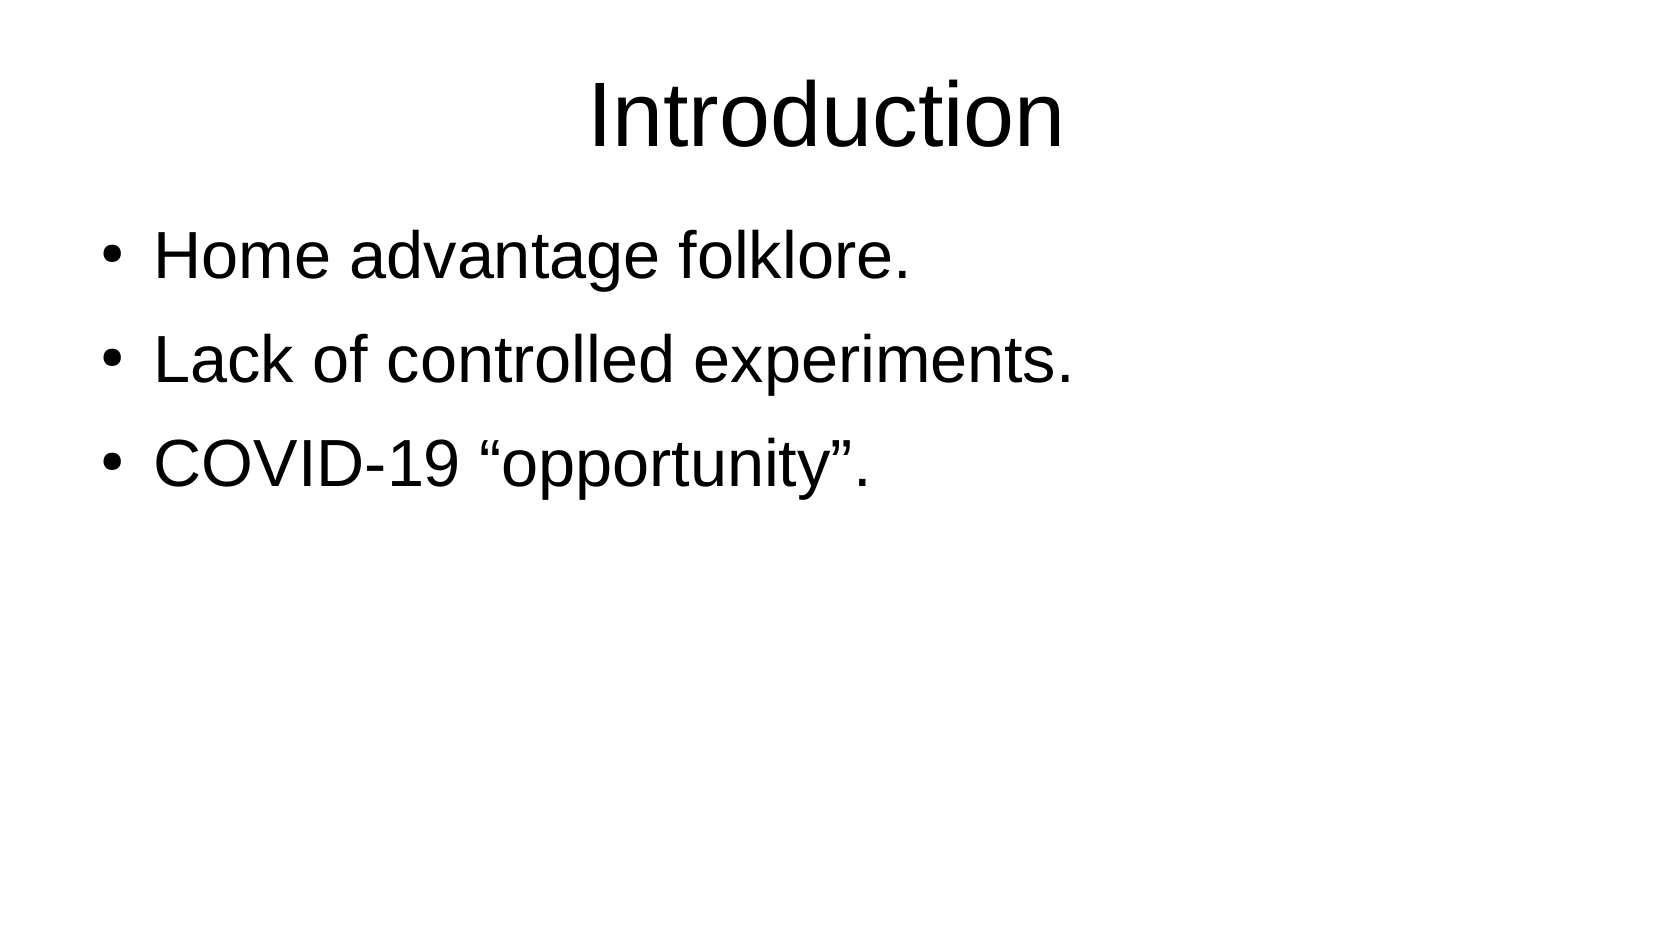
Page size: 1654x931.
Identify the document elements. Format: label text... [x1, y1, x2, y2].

title Introduction [82, 37, 1571, 193]
list Home advantage folklore. Lack of controlled experiments. COVID-19 “opportunity”. [82, 217, 1571, 758]
